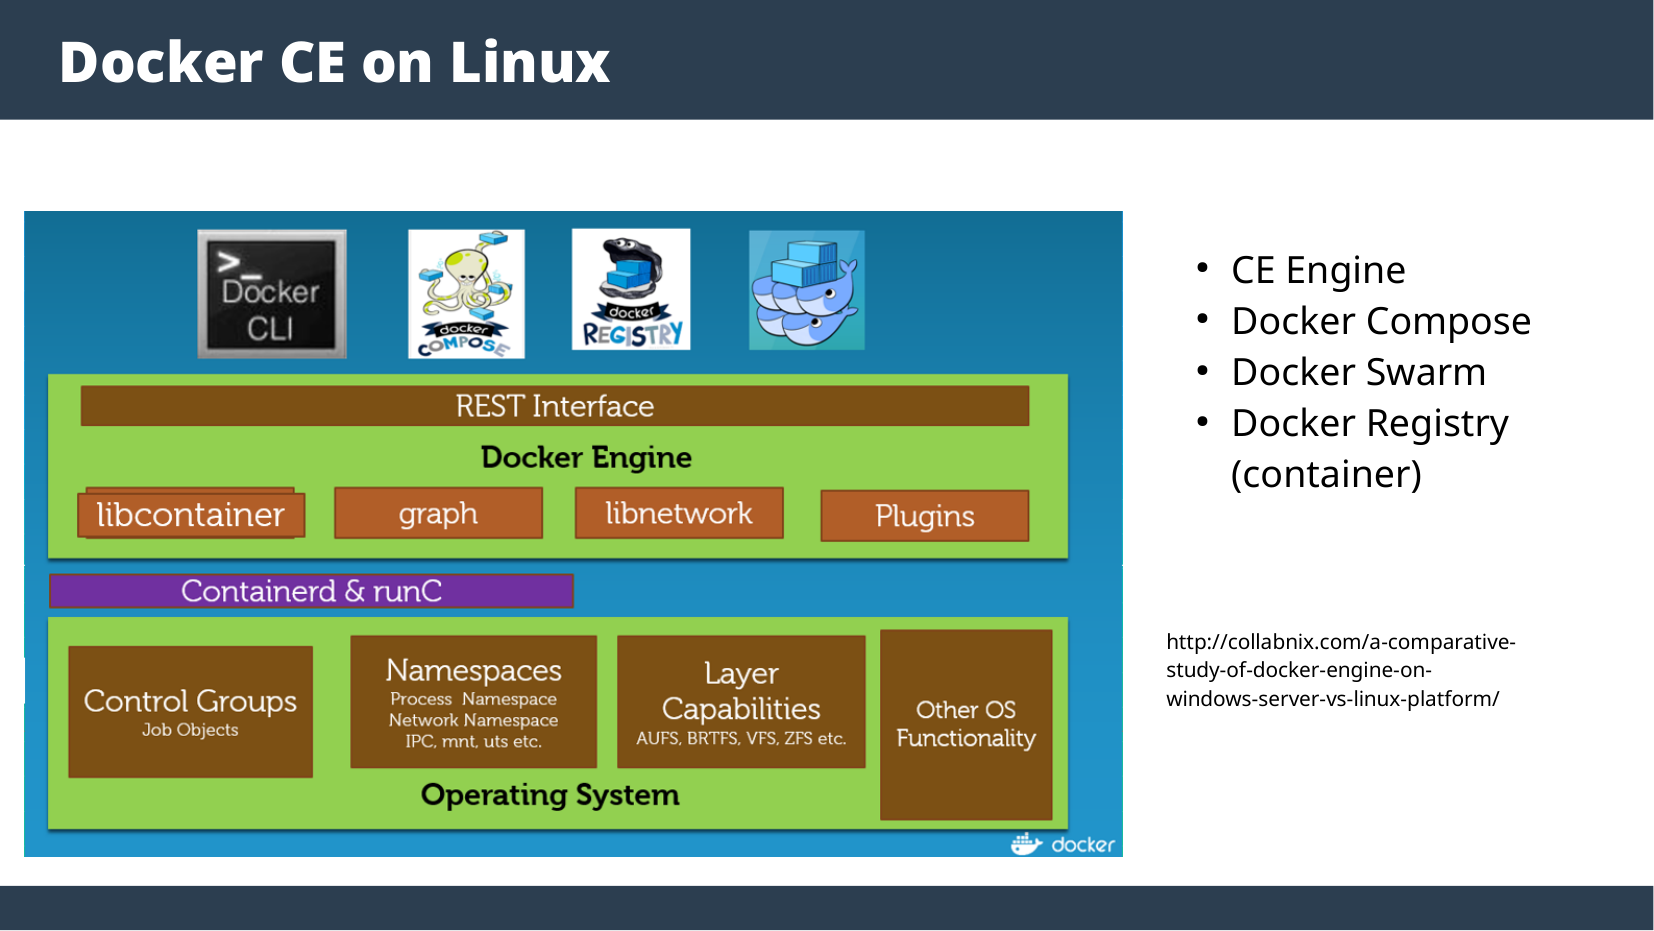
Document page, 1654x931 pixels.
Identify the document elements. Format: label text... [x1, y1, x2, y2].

text_box CE Engine Docker Compose Docker Swarm Docker Registry (container) [1181, 236, 1625, 485]
title Docker CE on Linux [59, 1, 1595, 120]
text_box http://collabnix.com/a-comparative-study-of-docker-engine-on-windows-server-vs-linux-platform/ [1151, 620, 1536, 732]
picture [24, 211, 1123, 857]
